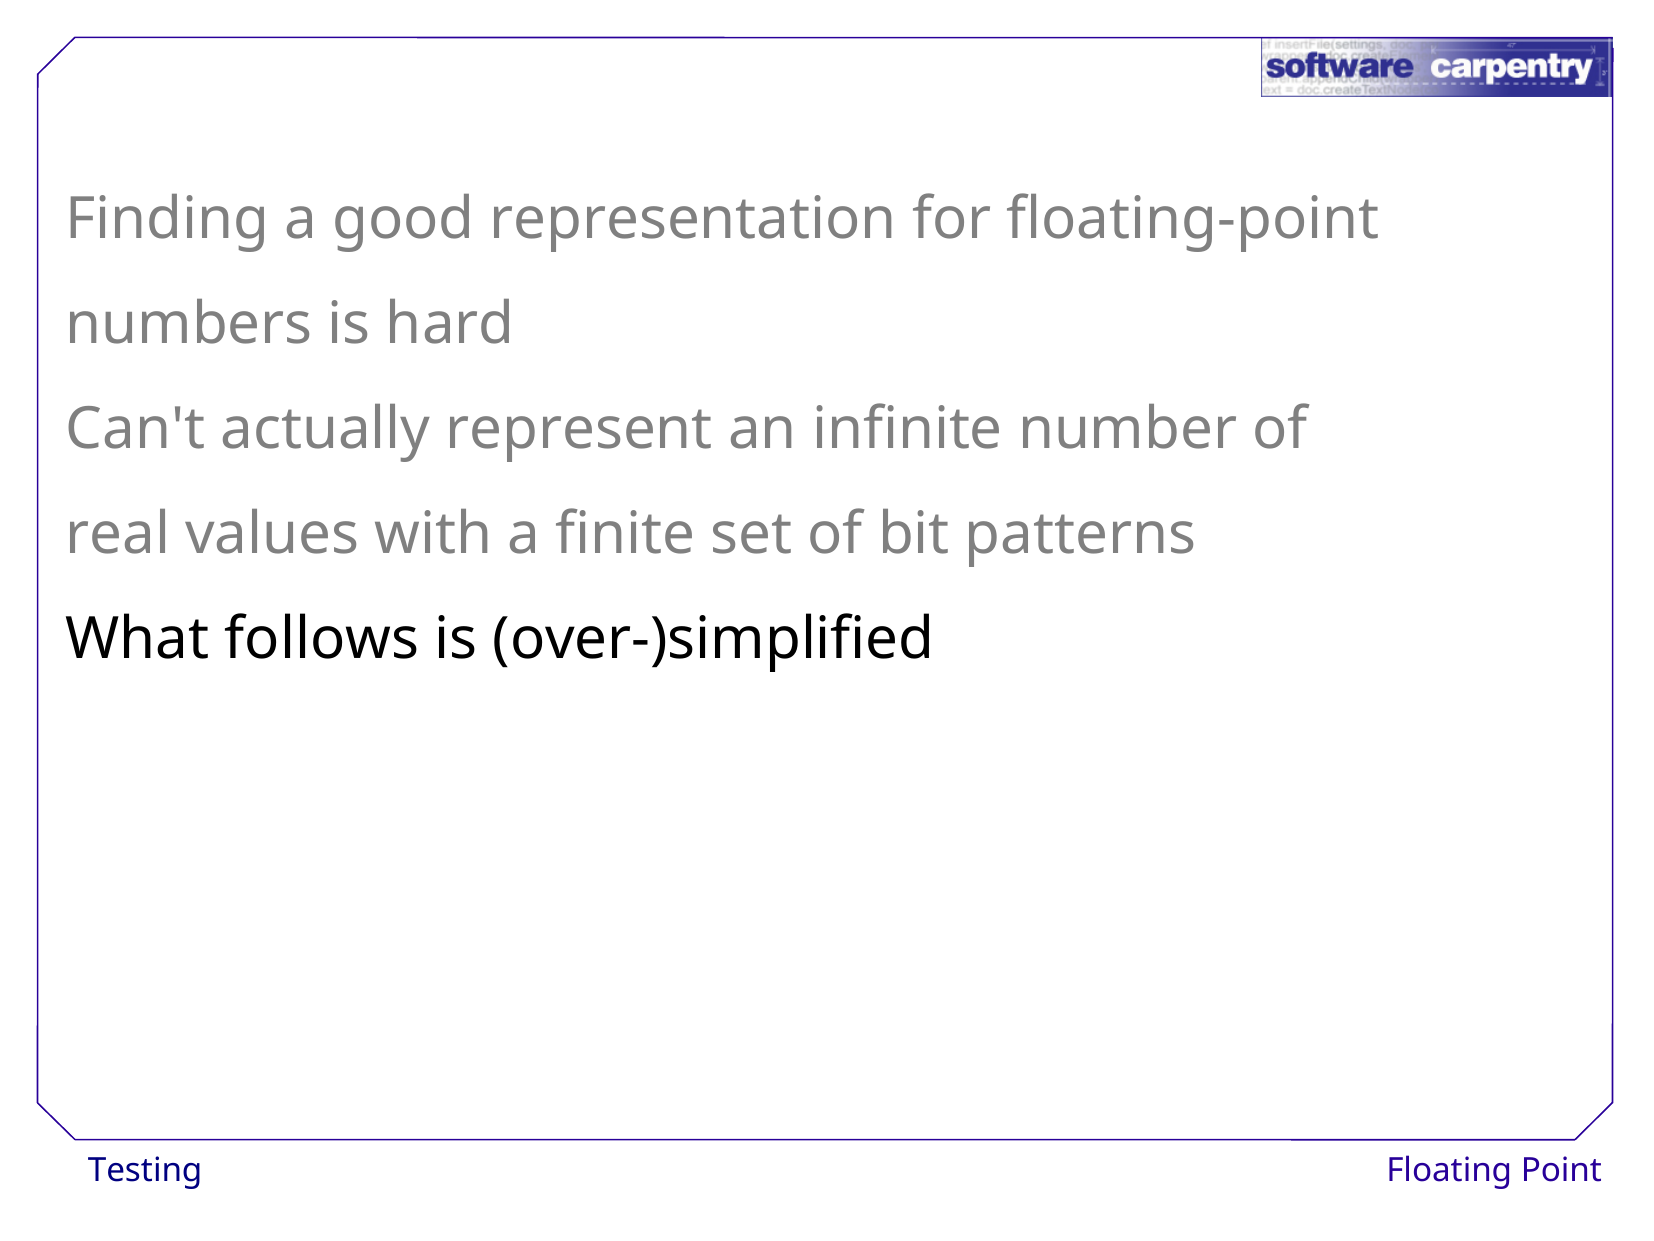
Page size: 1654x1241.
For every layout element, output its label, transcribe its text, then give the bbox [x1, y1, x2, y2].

text_box Finding a good representation for floating-point numbers is hard Can't actually represent an infinite number of real values with a finite set of bit patterns What follows is (over-)simplified [50, 138, 1545, 679]
picture [1261, 39, 1613, 97]
